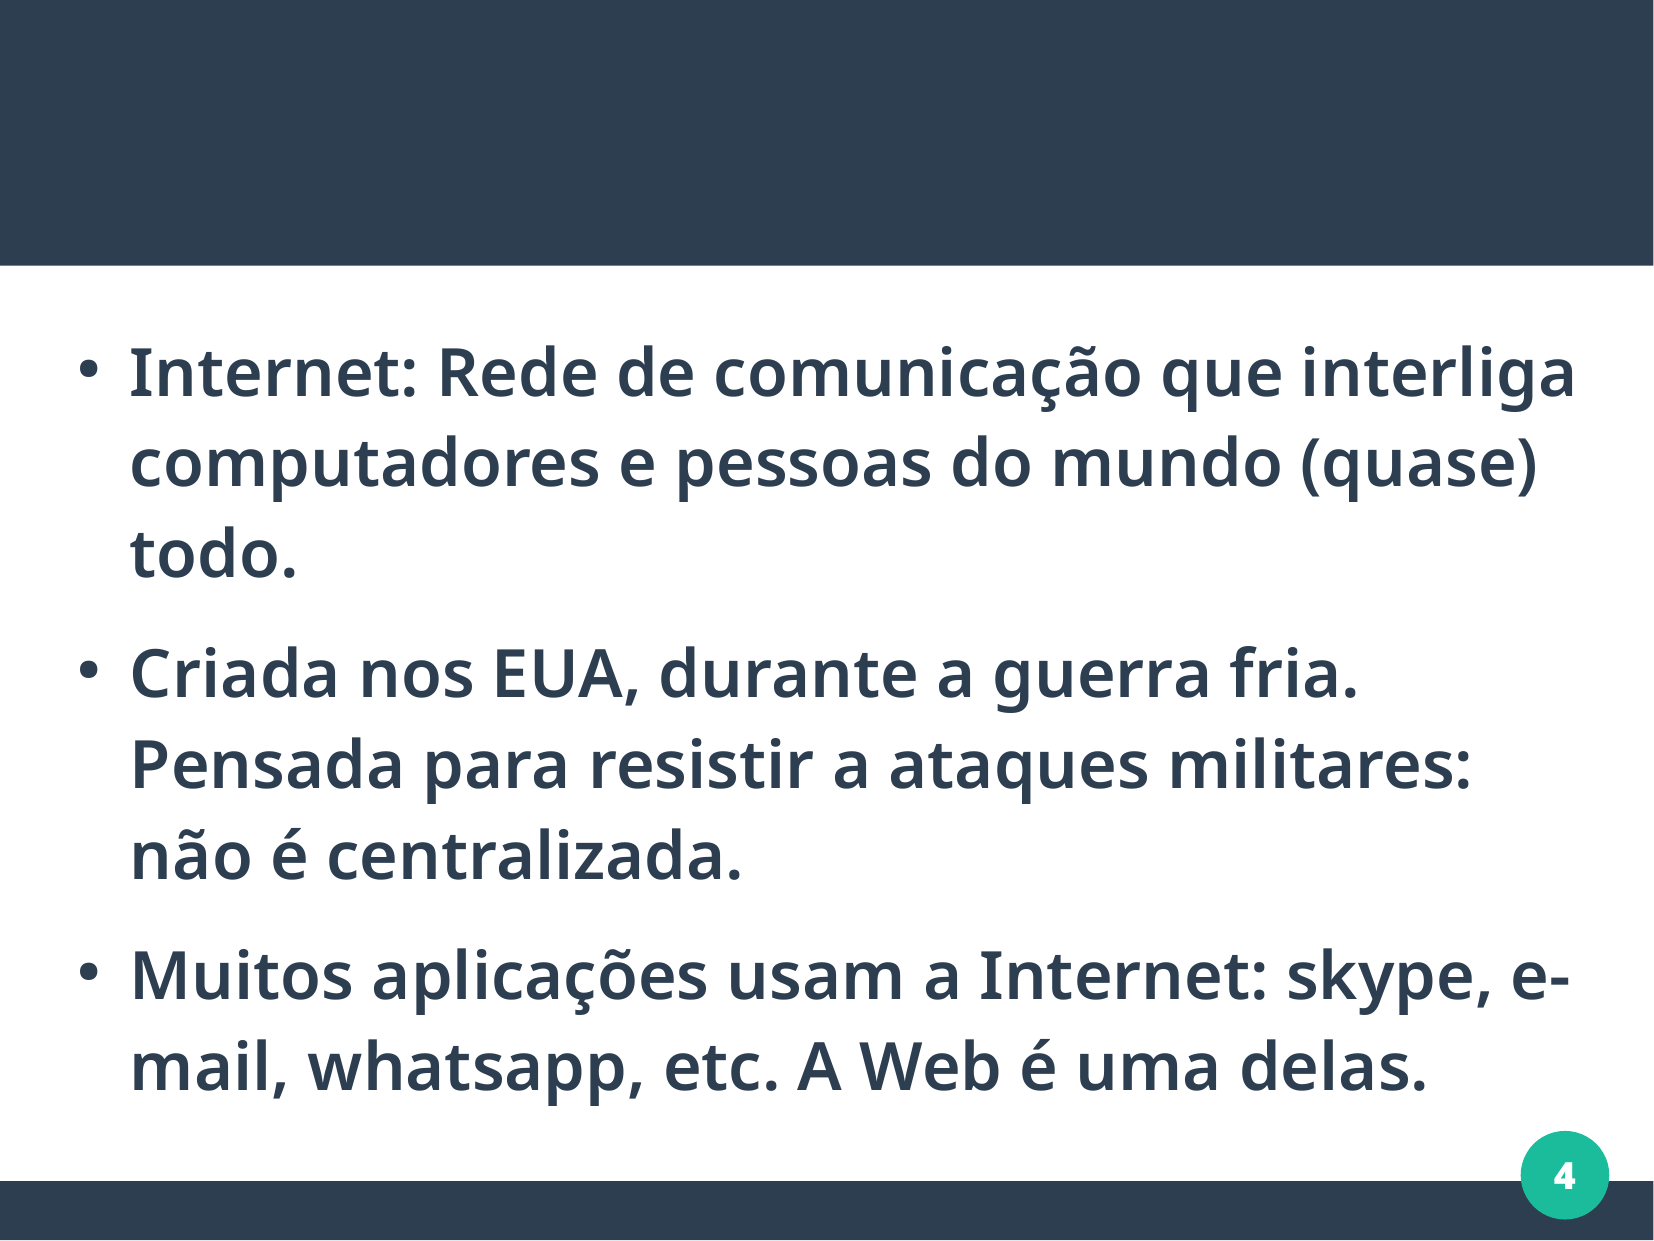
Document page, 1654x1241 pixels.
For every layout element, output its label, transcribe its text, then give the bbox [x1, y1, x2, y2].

list Internet: Rede de comunicação que interliga computadores e pessoas do mundo (quase) todo. Criada nos EUA, durante a guerra fria. Pensada para resistir a ataques militares: não é centralizada. Muitos aplicações usam a Internet: skype, e-mail, whatsapp, etc. A Web é uma delas. [59, 324, 1595, 1152]
